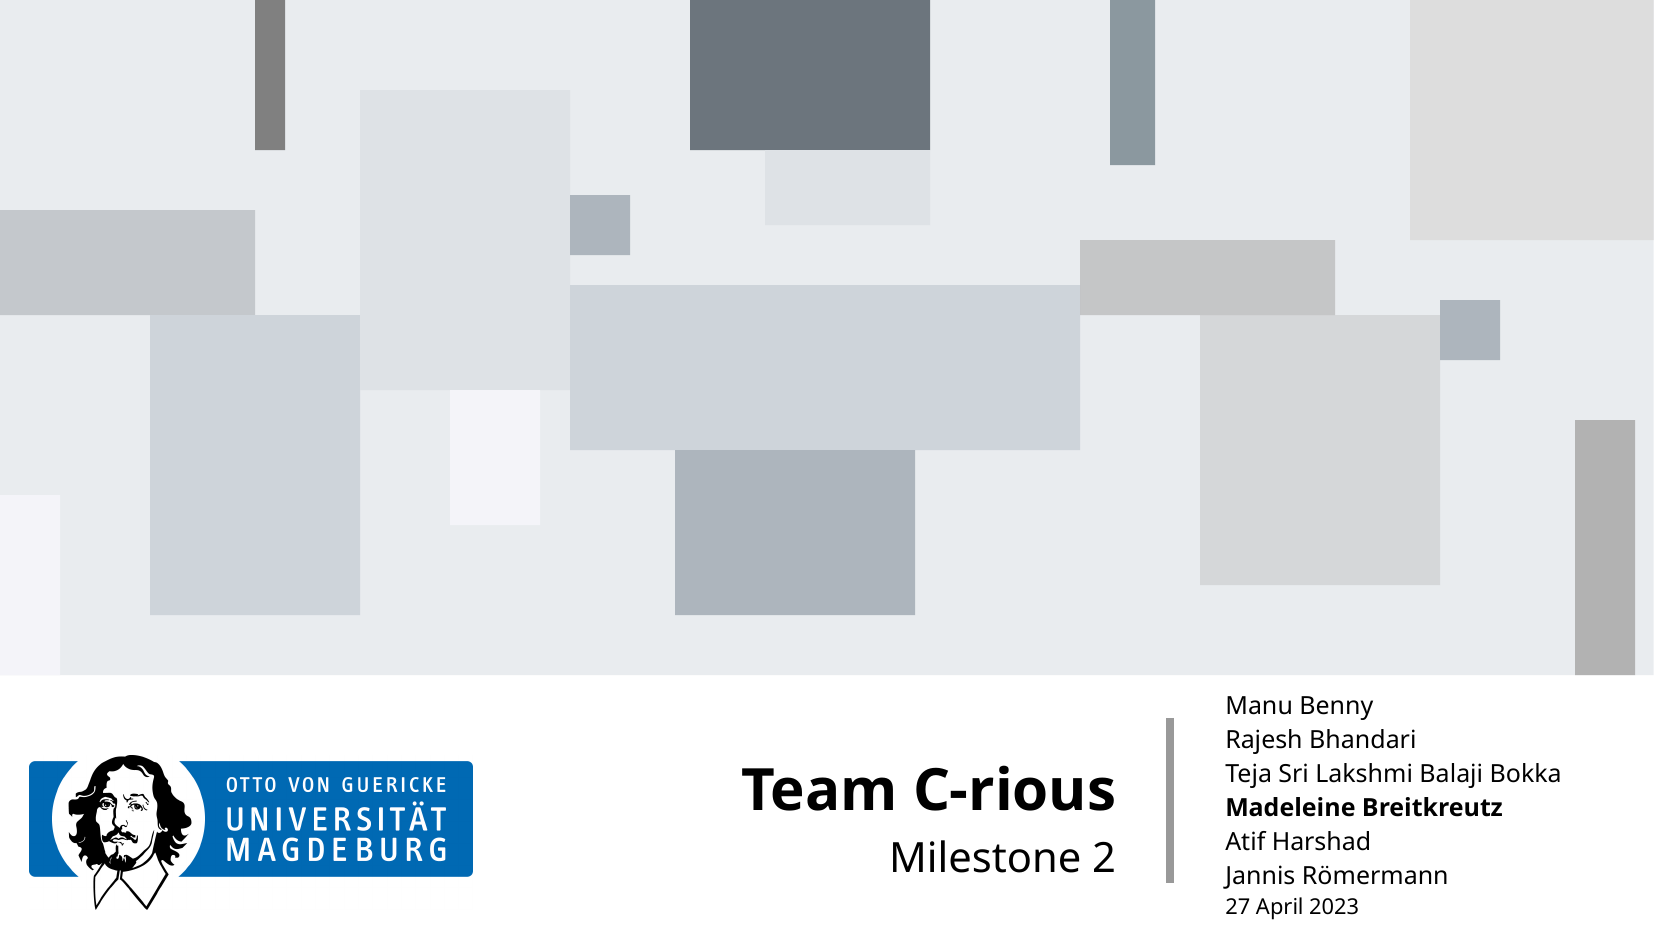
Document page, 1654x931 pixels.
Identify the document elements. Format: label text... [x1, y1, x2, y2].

text_box Manu Benny Rajesh Bhandari Teja Sri Lakshmi Balaji Bokka Madeleine Breitkreutz Atif Harshad Jannis Römermann 27 April 2023 [1210, 680, 1654, 931]
picture [29, 755, 473, 910]
text_box Team C-rious Milestone 2 [675, 740, 1131, 892]
